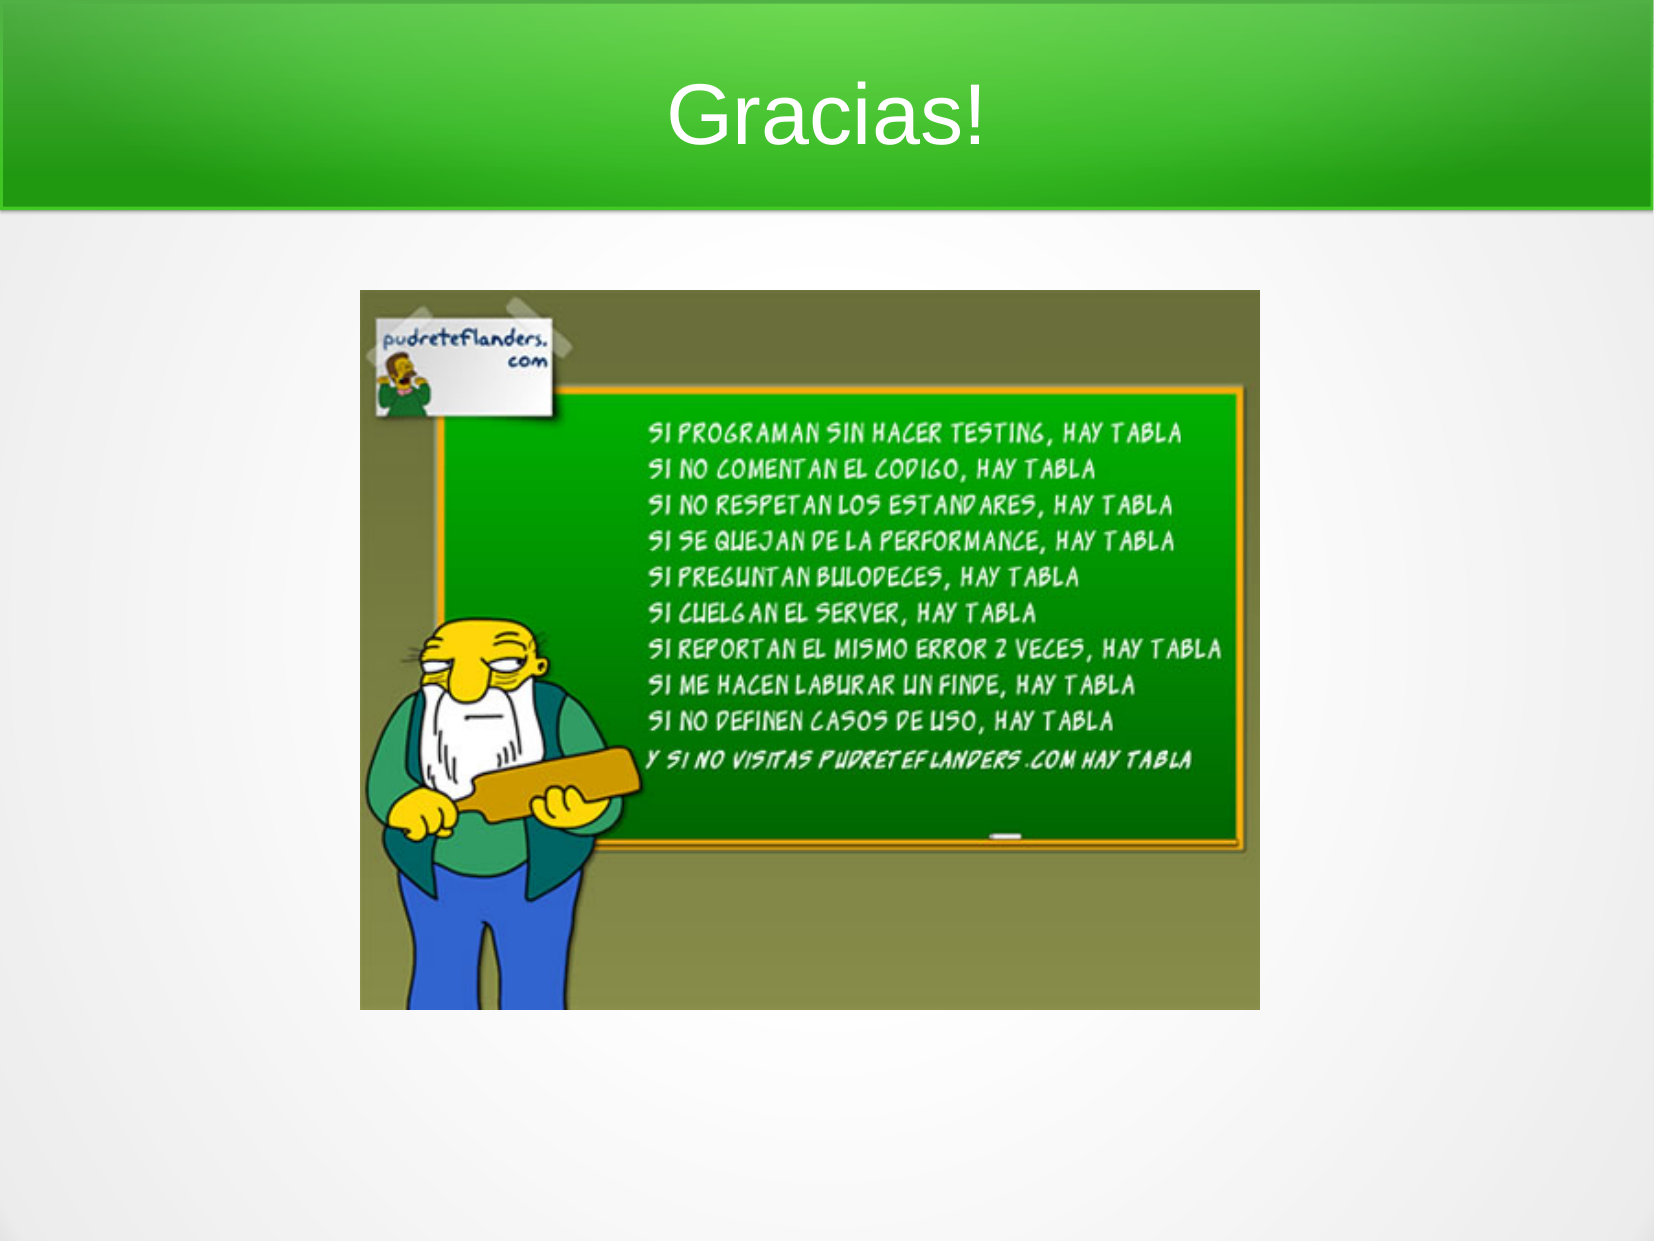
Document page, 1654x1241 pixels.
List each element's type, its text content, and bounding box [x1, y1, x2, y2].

picture [360, 290, 1260, 1010]
title Gracias! [82, 49, 1571, 179]
